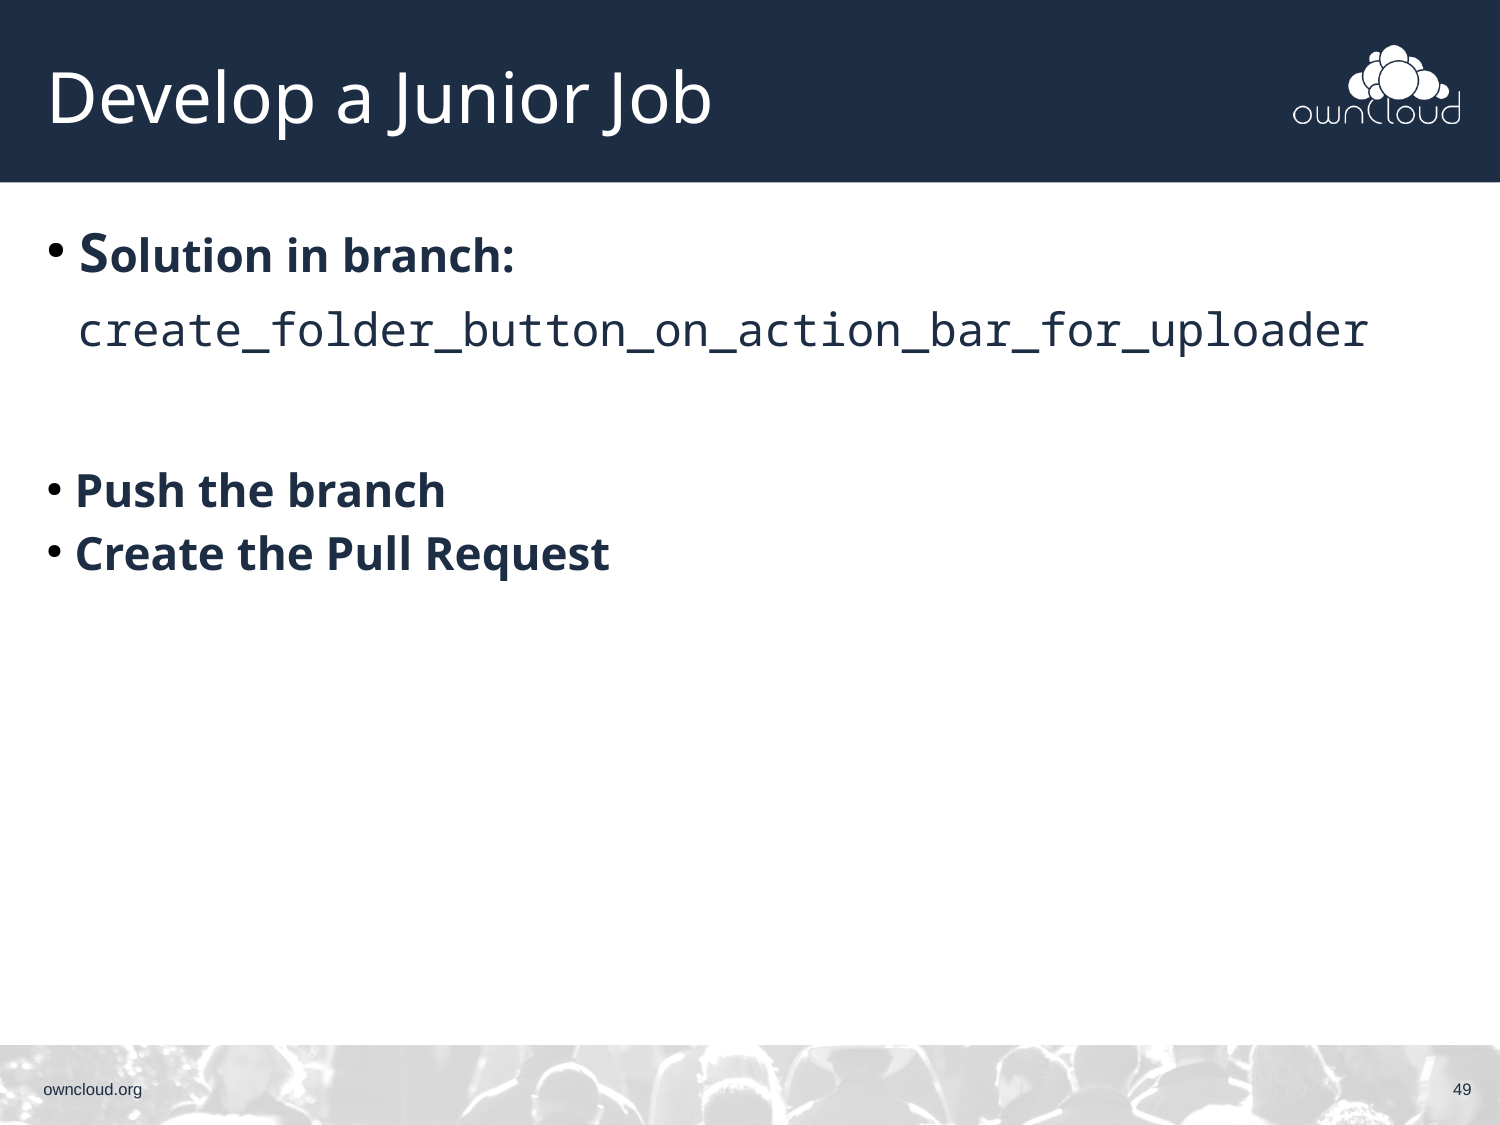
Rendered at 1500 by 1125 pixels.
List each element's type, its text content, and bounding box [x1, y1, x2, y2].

picture [1293, 45, 1460, 124]
list Solution in branch: create_folder_button_on_action_bar_for_uploader Push the branch Create the Pull Request [46, 214, 1465, 1026]
picture [0, 1045, 1500, 1125]
title Develop a Junior Job [46, 5, 1258, 187]
